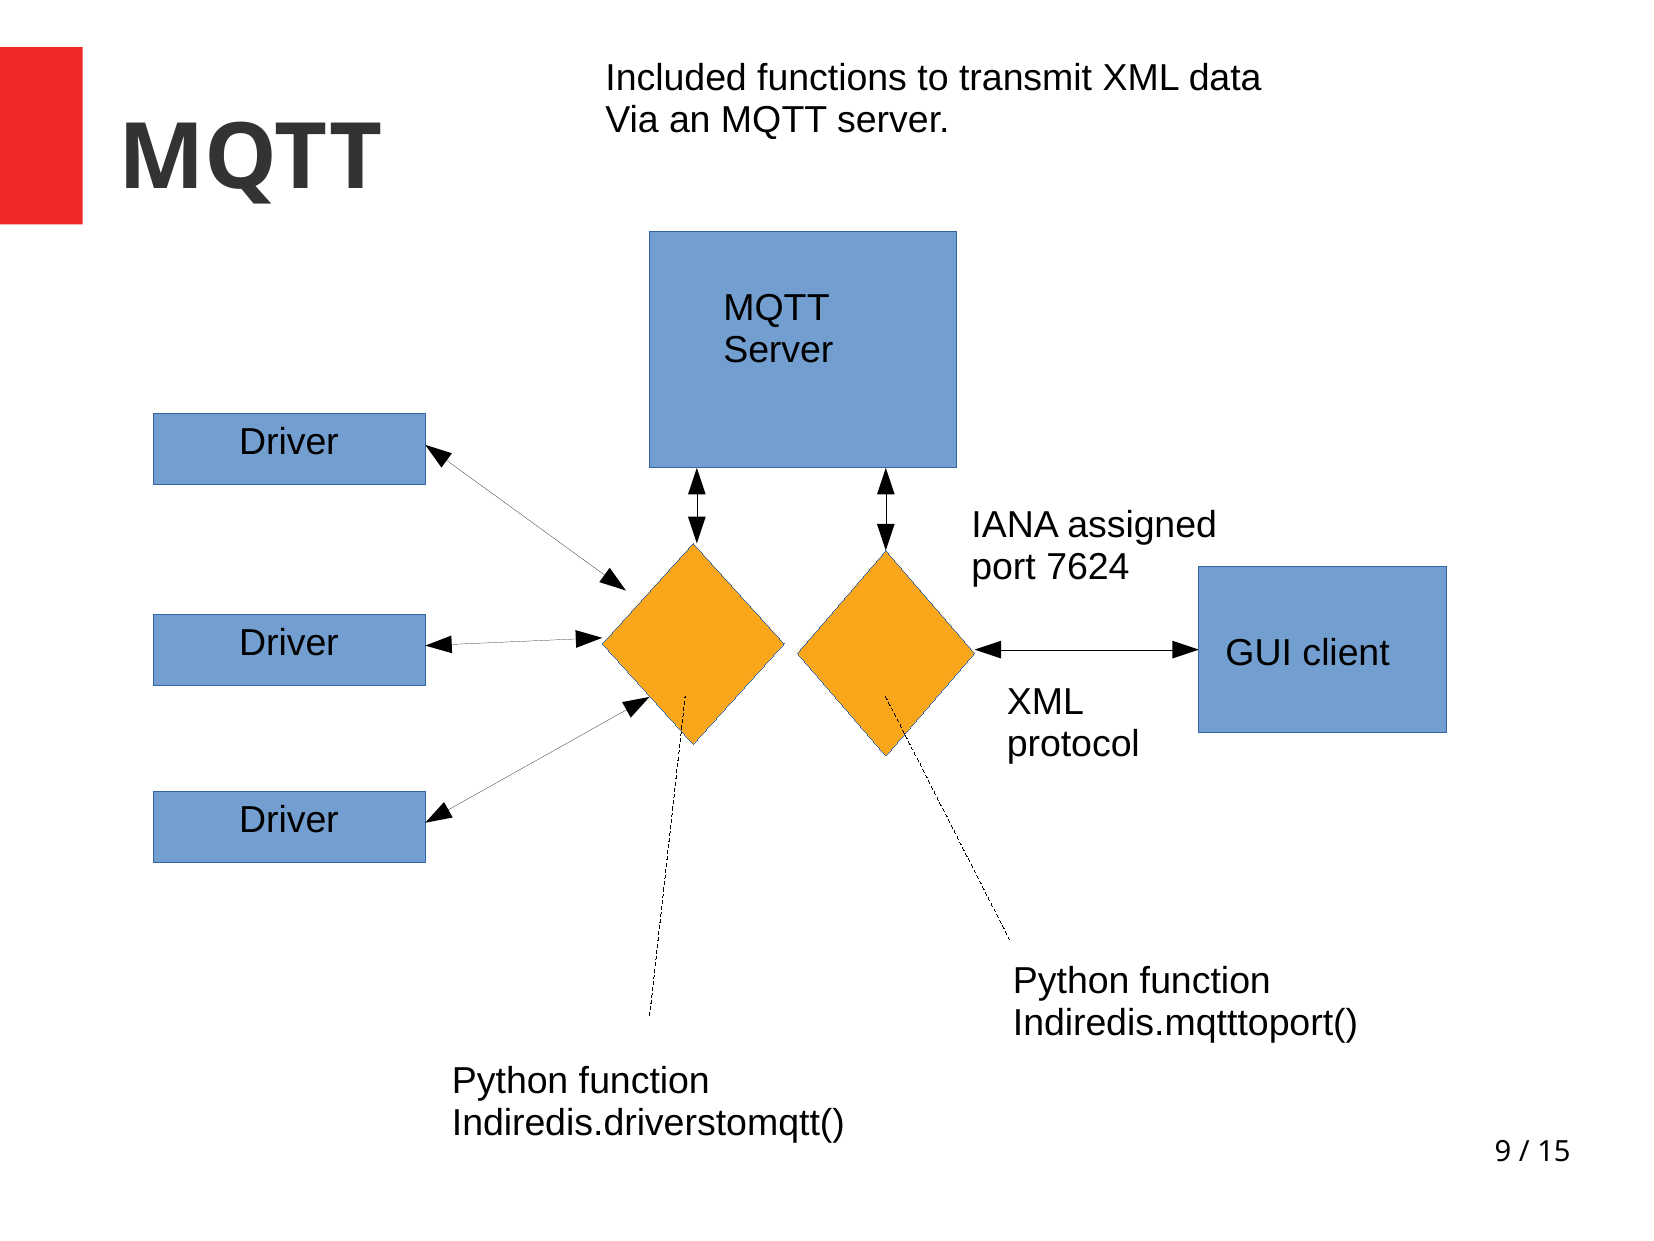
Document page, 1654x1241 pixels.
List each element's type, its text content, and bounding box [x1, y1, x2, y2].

text_box GUI client [1210, 623, 1436, 697]
text_box [797, 550, 975, 756]
text_box Included functions to transmit XML data Via an MQTT server. [590, 49, 1406, 149]
text_box [153, 413, 426, 485]
text_box Python function Indiredis.mqtttoport() [998, 952, 1436, 1093]
text_box [153, 614, 426, 686]
text_box [649, 231, 957, 468]
text_box Driver [224, 791, 378, 849]
text_box IANA assigned port 7624 [956, 496, 1241, 637]
text_box Python function Indiredis.driverstomqtt() [437, 1052, 875, 1193]
text_box [1198, 566, 1447, 733]
text_box [602, 543, 785, 745]
text_box MQTT Server [708, 278, 910, 378]
text_box Driver [224, 614, 378, 671]
title MQTT [118, 49, 1571, 257]
text_box Driver [224, 413, 378, 471]
text_box [153, 791, 426, 863]
text_box XML protocol [992, 673, 1182, 773]
